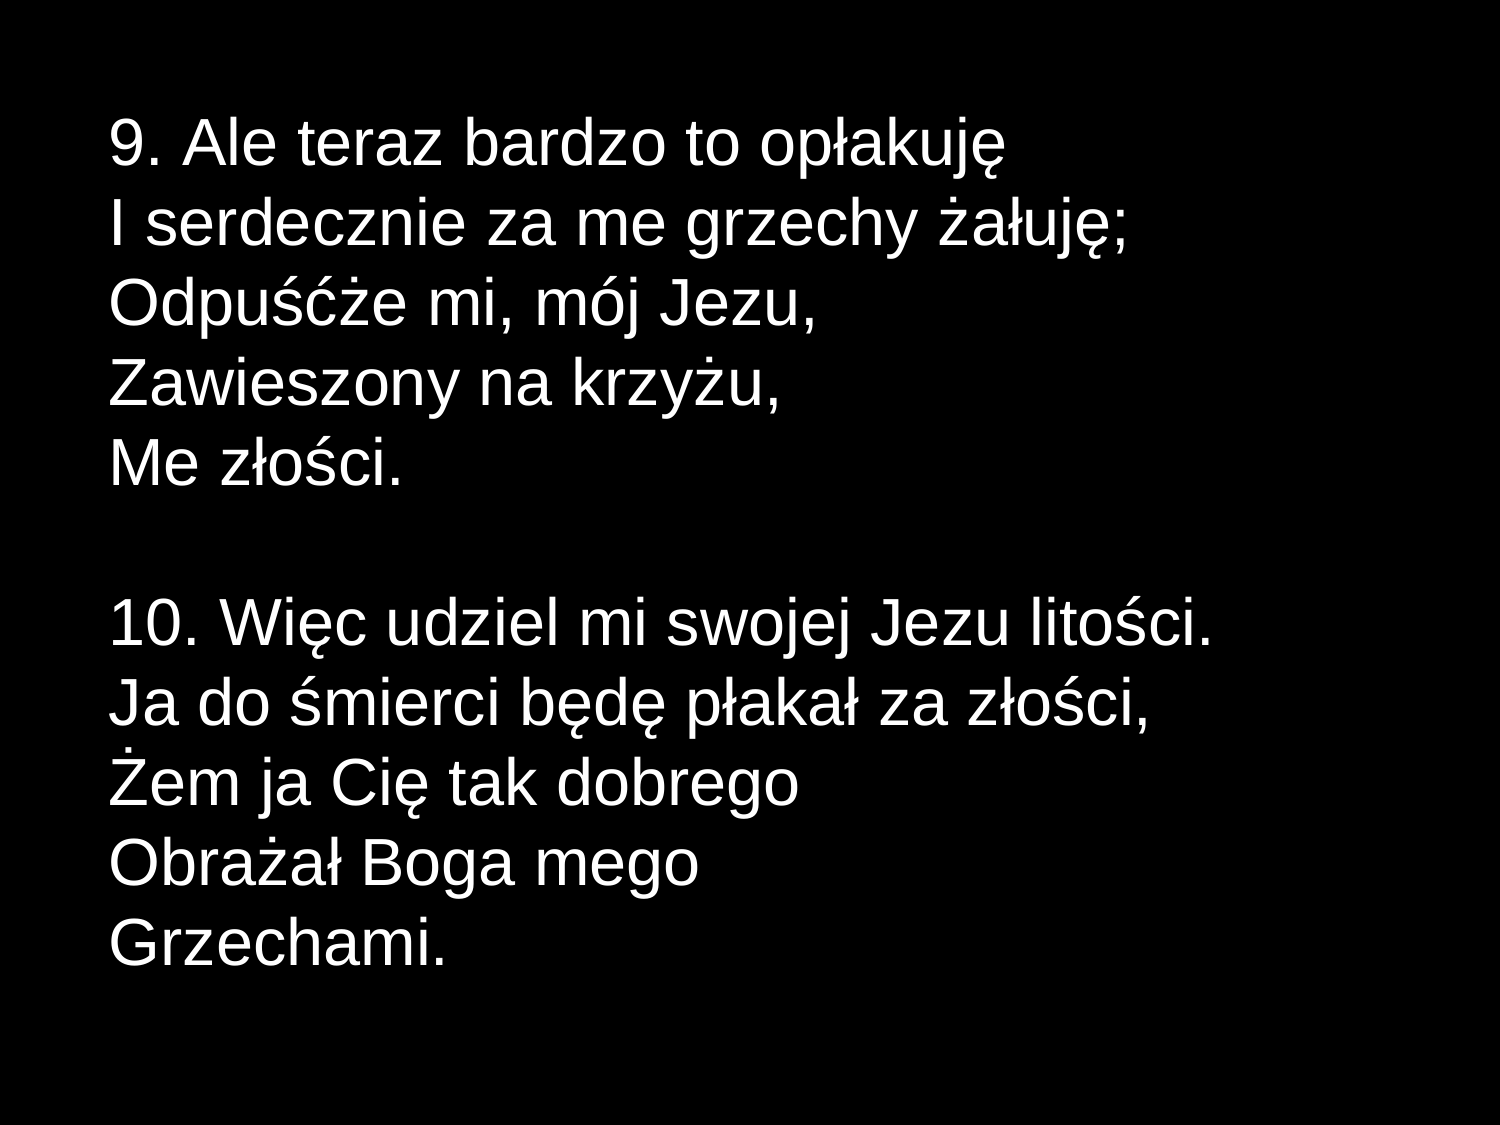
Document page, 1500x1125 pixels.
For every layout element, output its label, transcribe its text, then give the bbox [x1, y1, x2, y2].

text_box 9. Ale teraz bardzo to opłakuję I serdecznie za me grzechy żałuję; Odpuśćże mi, mój Jezu, Zawieszony na krzyżu, Me złości. 10. Więc udziel mi swojej Jezu litości. Ja do śmierci będę płakał za złości, Żem ja Cię tak dobrego Obrażał Boga mego Grzechami. [93, 91, 1465, 987]
